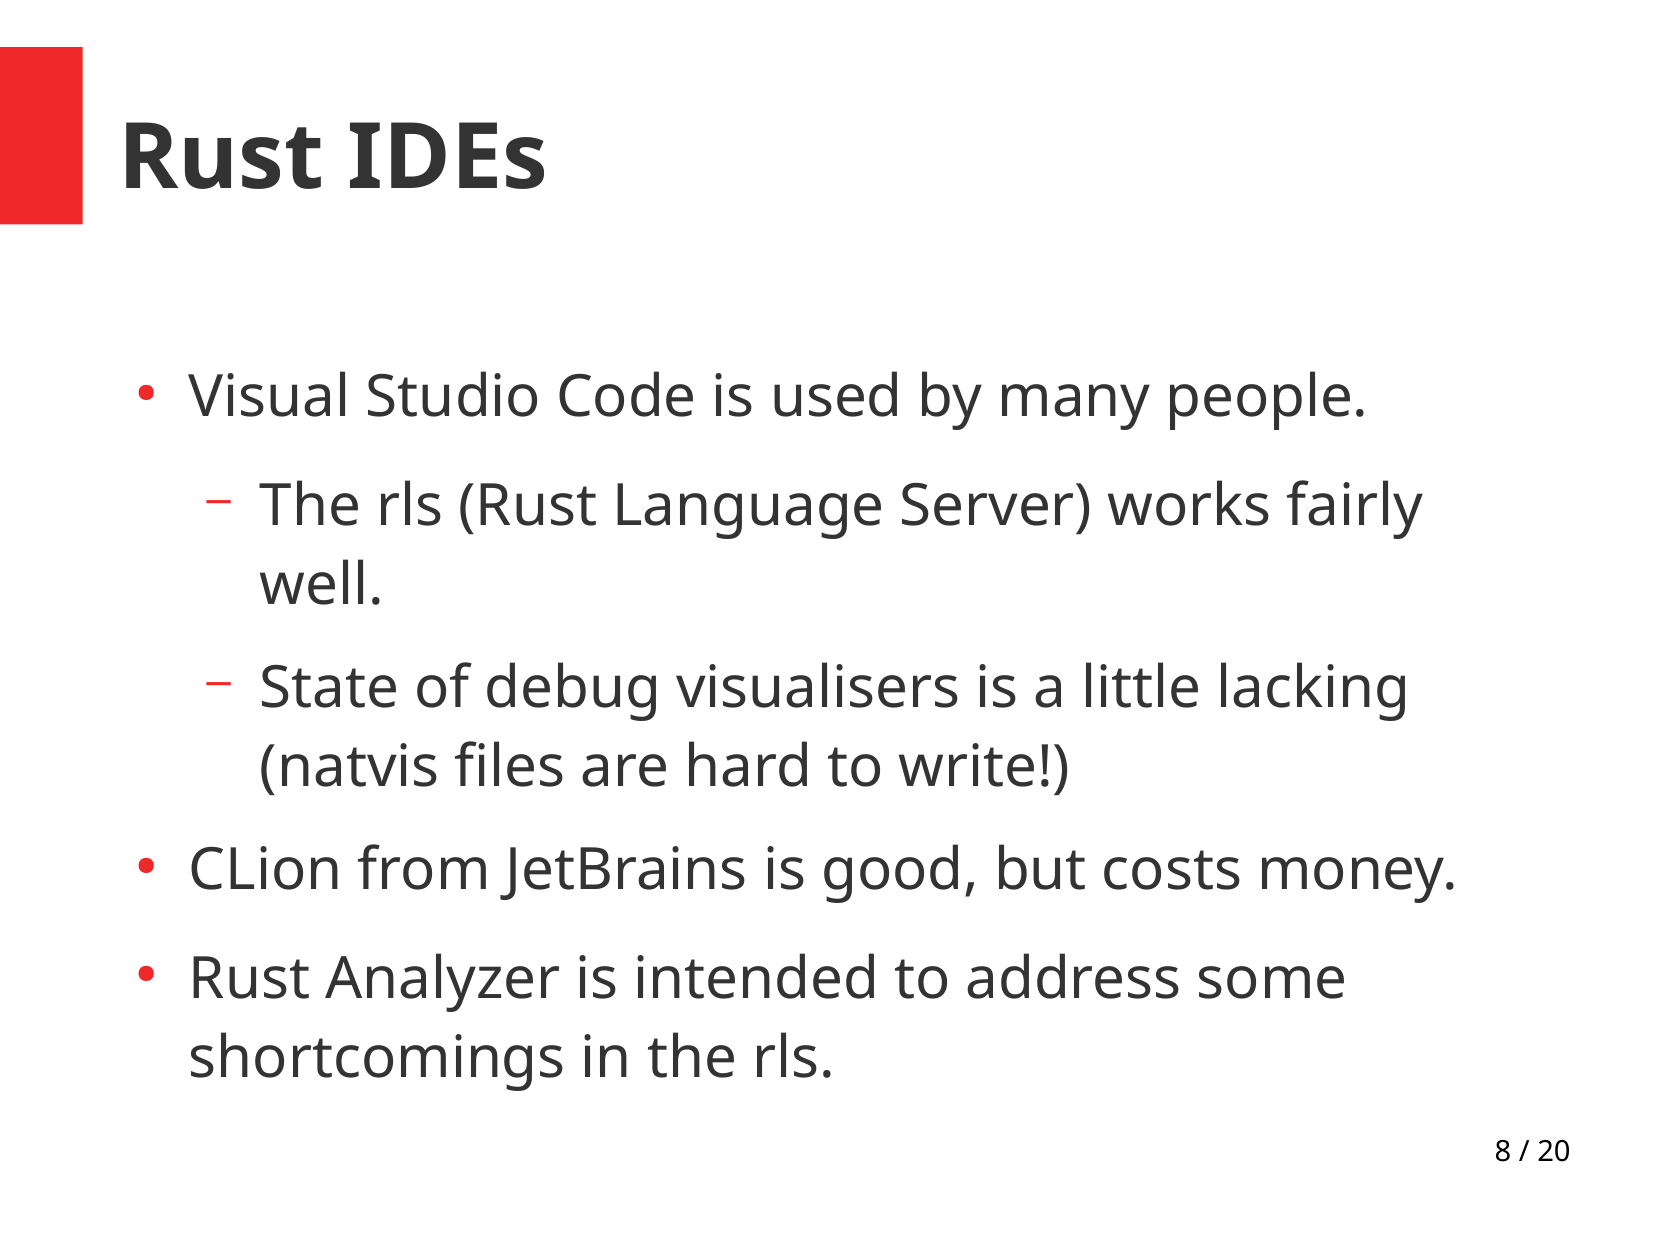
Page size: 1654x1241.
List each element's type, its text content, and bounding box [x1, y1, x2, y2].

title Rust IDEs [118, 49, 1571, 257]
list Visual Studio Code is used by many people. The rls (Rust Language Server) works fairly well. State of debug visualisers is a little lacking (natvis files are hard to write!) CLion from JetBrains is good, but costs money. Rust Analyzer is intended to address some shortcomings in the rls. [118, 354, 1536, 1074]
